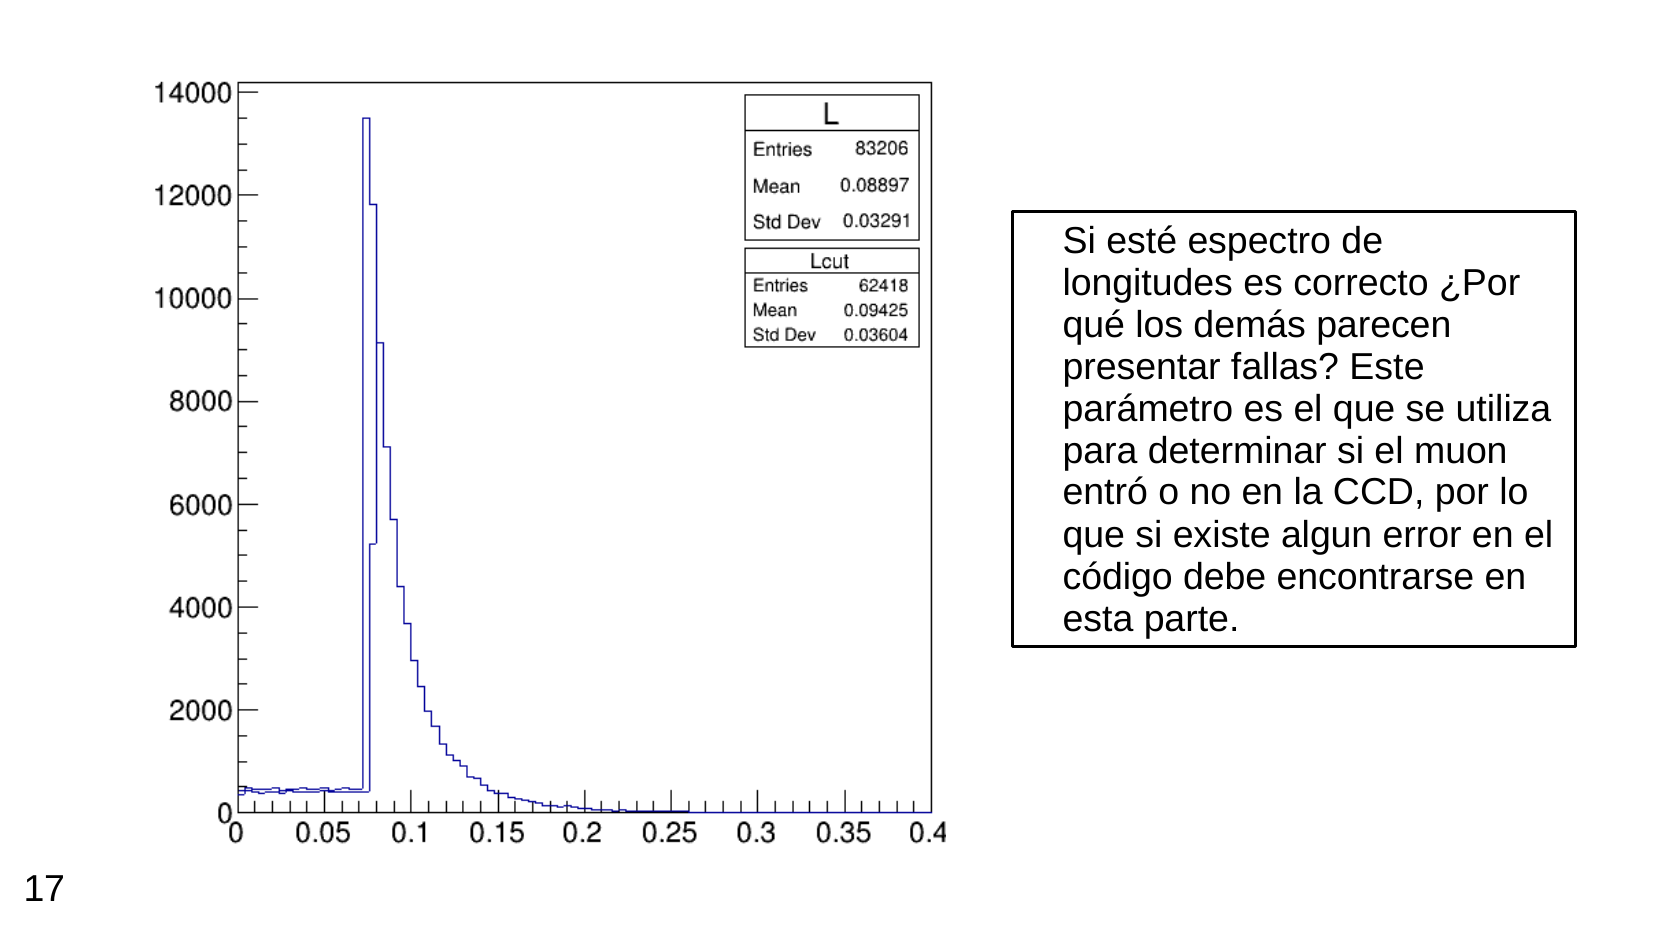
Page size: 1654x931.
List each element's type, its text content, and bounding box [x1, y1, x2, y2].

text_box Si esté espectro de longitudes es correcto ¿Por qué los demás parecen presentar fallas? Este parámetro es el que se utiliza para determinar si el muon entró o no en la CCD, por lo que si existe algun error en el código debe encontrarse en esta parte. [1012, 211, 1576, 647]
picture [150, 67, 946, 861]
text_box <number> [8, 860, 638, 931]
